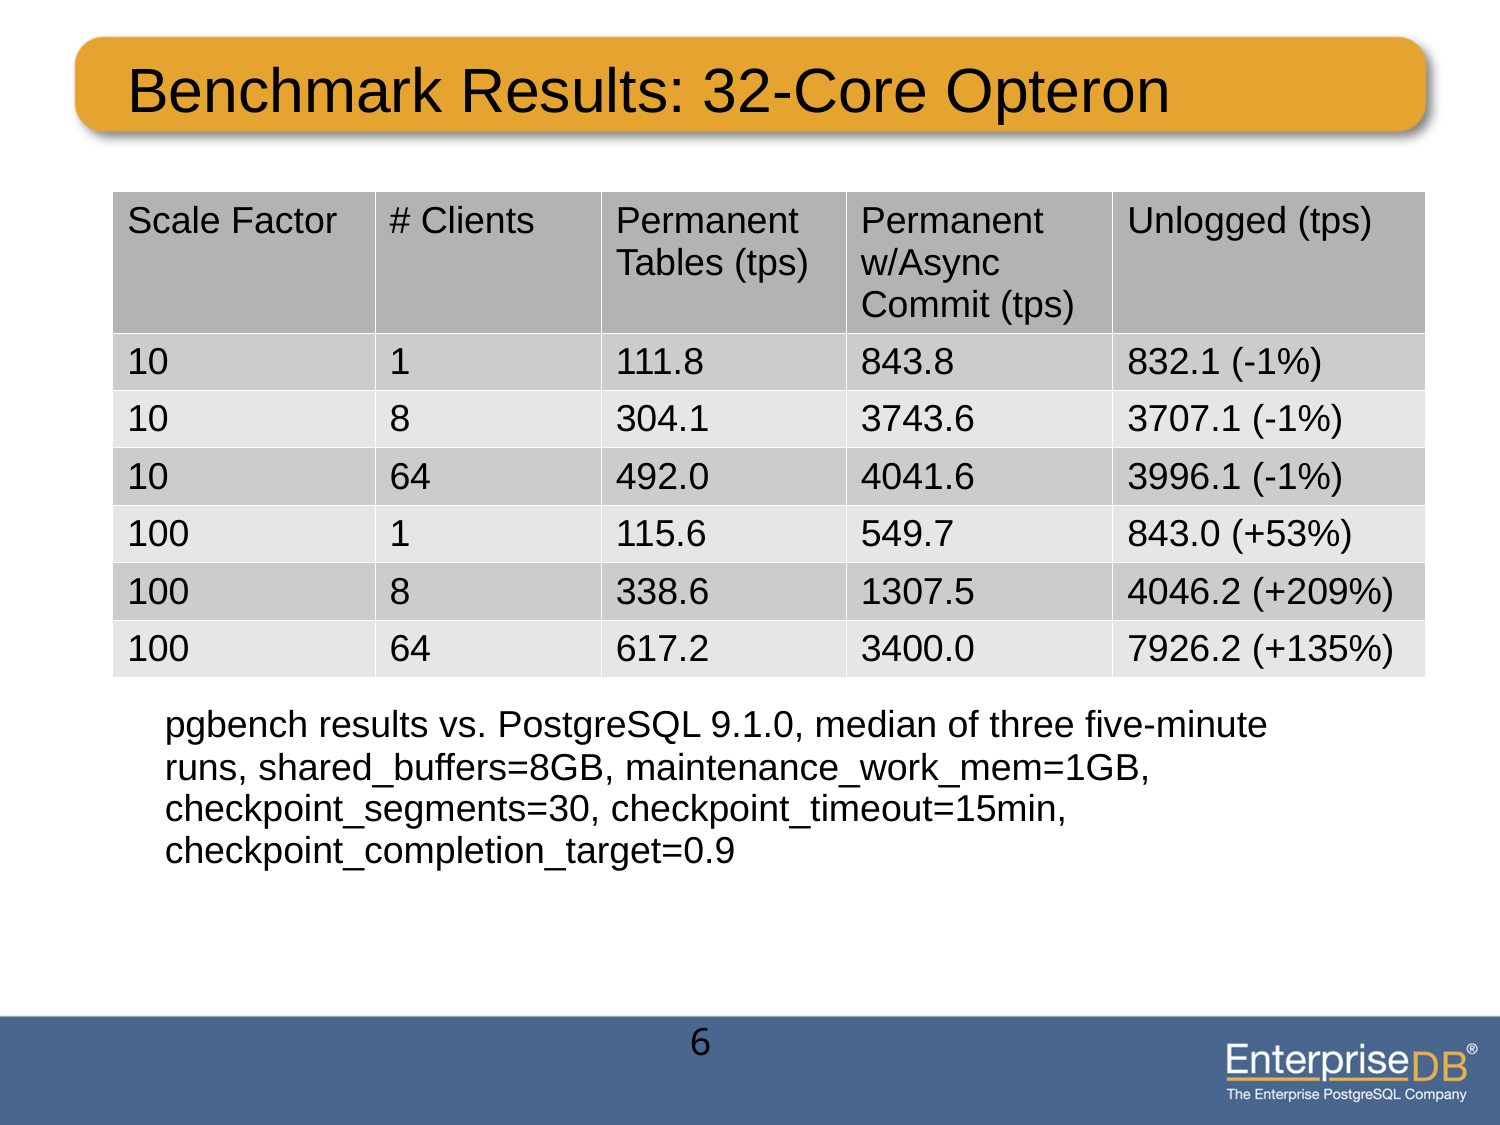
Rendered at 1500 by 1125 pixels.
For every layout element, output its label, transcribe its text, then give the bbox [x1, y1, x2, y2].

table_cell 3996.1 (-1%) [1113, 448, 1425, 505]
table_cell 115.6 [602, 506, 846, 562]
table_cell 1 [376, 334, 601, 390]
table_cell 10 [113, 334, 375, 390]
table_cell 338.6 [602, 563, 846, 620]
table_cell 492.0 [602, 448, 846, 505]
table_cell 1 [376, 506, 601, 562]
title Benchmark Results: 32-Core Opteron [112, 37, 1388, 138]
table_cell 64 [376, 621, 601, 677]
table_cell 100 [113, 506, 375, 562]
table_cell 111.8 [602, 334, 846, 390]
text_box pgbench results vs. PostgreSQL 9.1.0, median of three five-minute runs, shared_buffers=8GB, maintenance_work_mem=1GB, checkpoint_segments=30, checkpoint_timeout=15min, checkpoint_completion_target=0.9 [150, 696, 1351, 922]
slide_number <number> [675, 1010, 825, 1125]
table_cell 100 [113, 563, 375, 620]
table_cell 3743.6 [847, 391, 1112, 447]
table_cell 100 [113, 621, 375, 677]
table_cell 4046.2 (+209%) [1113, 563, 1425, 620]
table_cell 1307.5 [847, 563, 1112, 620]
table_cell 549.7 [847, 506, 1112, 562]
table_cell 304.1 [602, 391, 846, 447]
table_cell 8 [376, 391, 601, 447]
table_cell 8 [376, 563, 601, 620]
picture [0, 0, 1500, 1125]
table_cell 617.2 [602, 621, 846, 677]
table_cell 10 [113, 391, 375, 447]
table_cell 3707.1 (-1%) [1113, 391, 1425, 447]
table_cell 10 [113, 448, 375, 505]
table_cell 7926.2 (+135%) [1113, 621, 1425, 677]
table_cell 832.1 (-1%) [1113, 334, 1425, 390]
table_cell 843.0 (+53%) [1113, 506, 1425, 562]
table_header Permanent w/Async Commit (tps) [847, 192, 1112, 333]
table_header Unlogged (tps) [1113, 192, 1425, 333]
table_cell 843.8 [847, 334, 1112, 390]
table_header # Clients [376, 192, 601, 333]
table_cell 64 [376, 448, 601, 505]
table_header Scale Factor [113, 192, 375, 333]
table_cell 3400.0 [847, 621, 1112, 677]
table_header Permanent Tables (tps) [602, 192, 846, 333]
table_cell 4041.6 [847, 448, 1112, 505]
